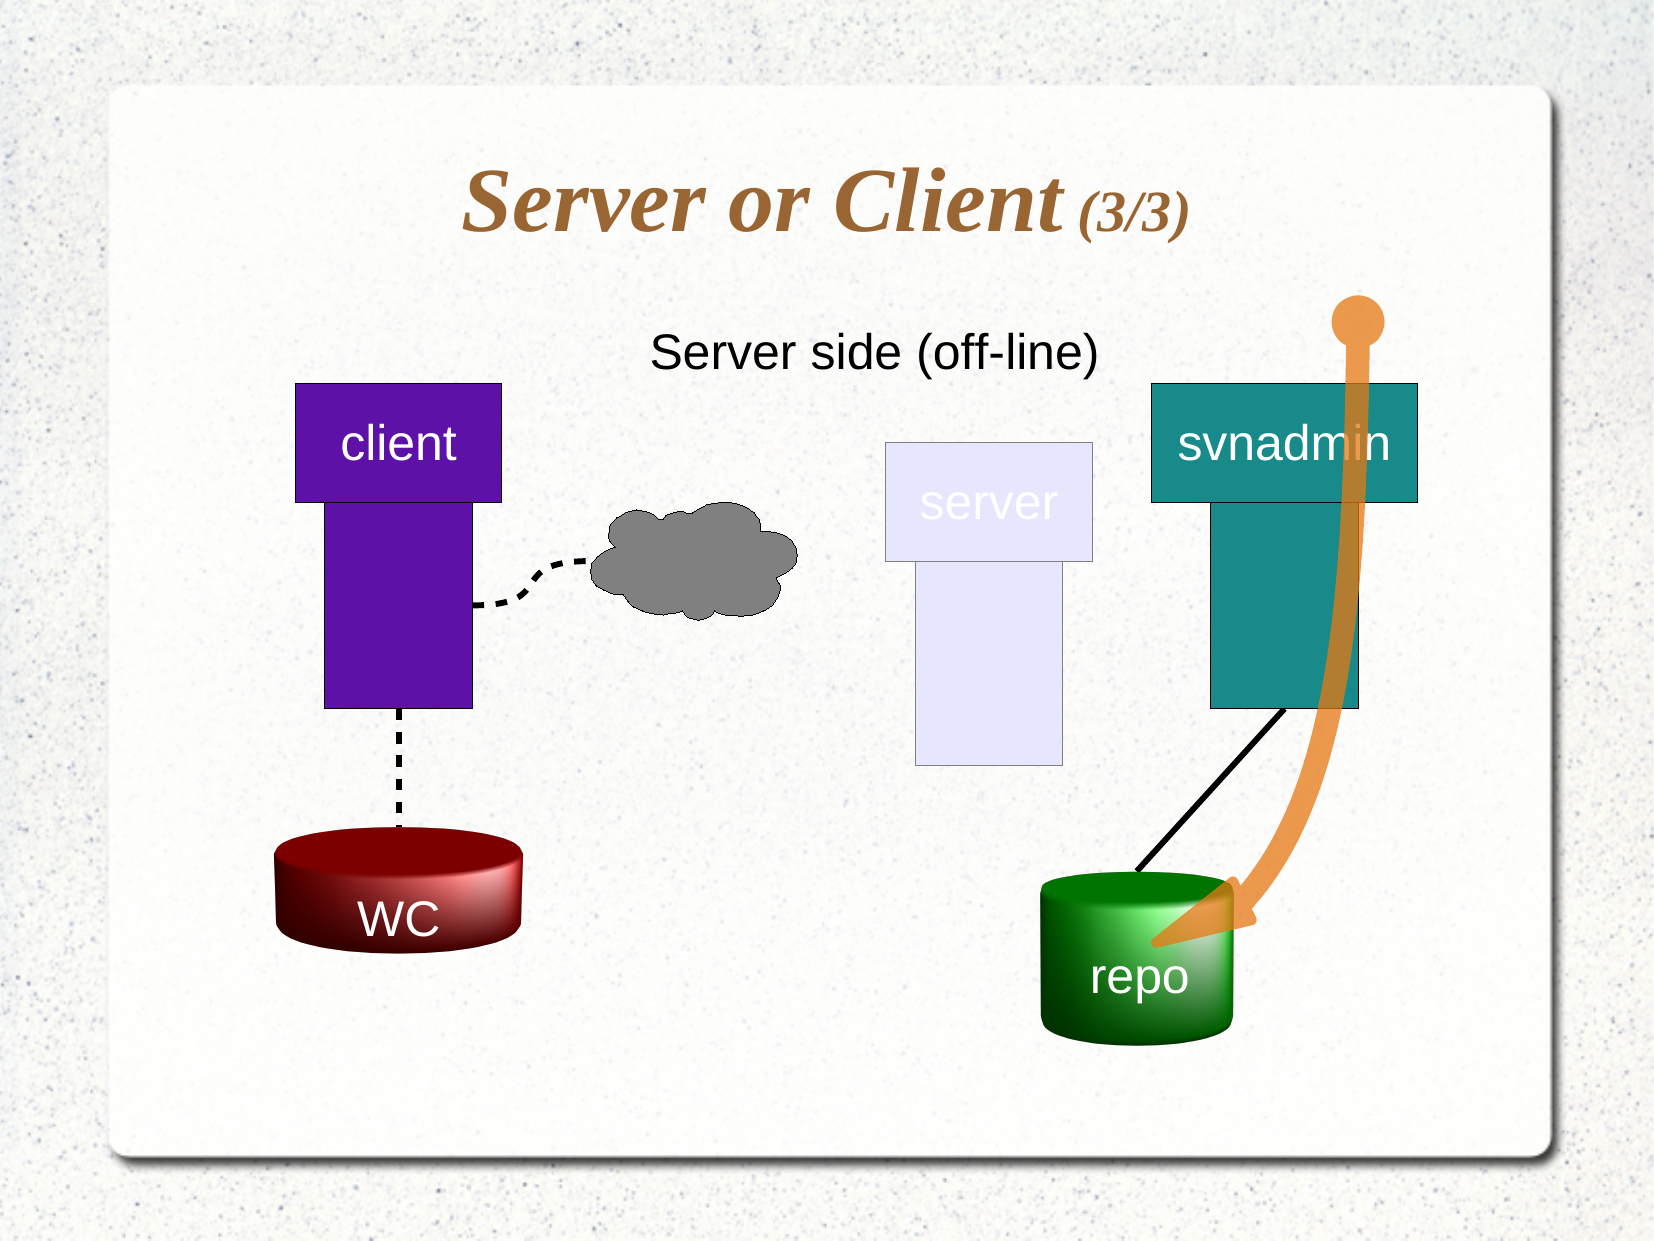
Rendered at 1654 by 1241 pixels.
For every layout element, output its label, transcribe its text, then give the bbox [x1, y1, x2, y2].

text_box [324, 502, 473, 709]
text_box [1210, 502, 1341, 709]
text_box svnadmin [1151, 383, 1345, 503]
title Server or Client (3/3) [118, 96, 1536, 304]
text_box client [295, 383, 502, 503]
text_box server [885, 442, 1093, 562]
text_box Server side (off-line) [649, 324, 1100, 381]
text_box svnadmin [1366, 383, 1418, 503]
text_box [1342, 600, 1359, 709]
picture [0, 0, 1654, 1241]
text_box WC [266, 890, 531, 947]
text_box [915, 561, 1063, 766]
text_box repo [1039, 948, 1240, 1004]
text_box [590, 502, 798, 621]
